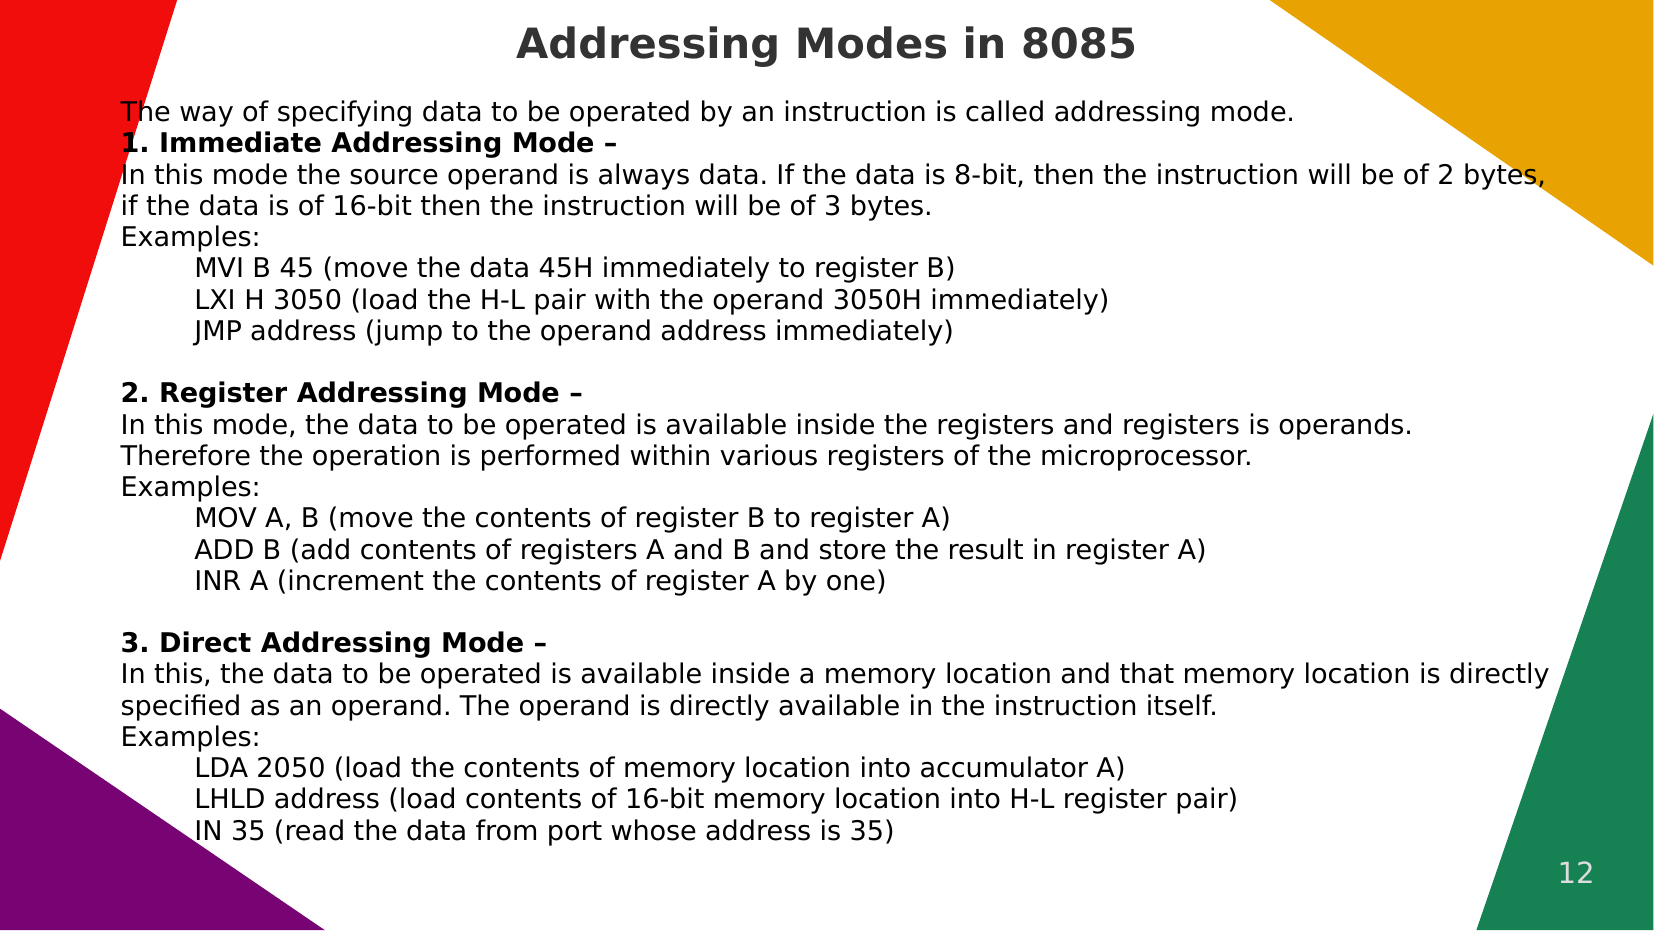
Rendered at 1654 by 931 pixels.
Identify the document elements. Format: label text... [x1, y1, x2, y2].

text_box The way of specifying data to be operated by an instruction is called addressing mode. 1. Immediate Addressing Mode – In this mode the source operand is always data. If the data is 8-bit, then the instruction will be of 2 bytes, if the data is of 16-bit then the instruction will be of 3 bytes. Examples: MVI B 45 (move the data 45H immediately to register B) LXI H 3050 (load the H-L pair with the operand 3050H immediately) JMP address (jump to the operand address immediately) 2. Register Addressing Mode – In this mode, the data to be operated is available inside the registers and registers is operands. Therefore the operation is performed within various registers of the microprocessor. Examples: MOV A, B (move the contents of register B to register A) ADD B (add contents of registers A and B and store the result in register A) INR A (increment the contents of register A by one) 3. Direct Addressing Mode – In this, the data to be operated is available inside a memory location and that memory location is directly specified as an operand. The operand is directly available in the instruction itself. Examples: LDA 2050 (load the contents of memory location into accumulator A) LHLD address (load contents of 16-bit memory location into H-L register pair) IN 35 (read the data from port whose address is 35) [105, 89, 1565, 886]
title Addressing Modes in 8085 [118, 0, 1536, 89]
